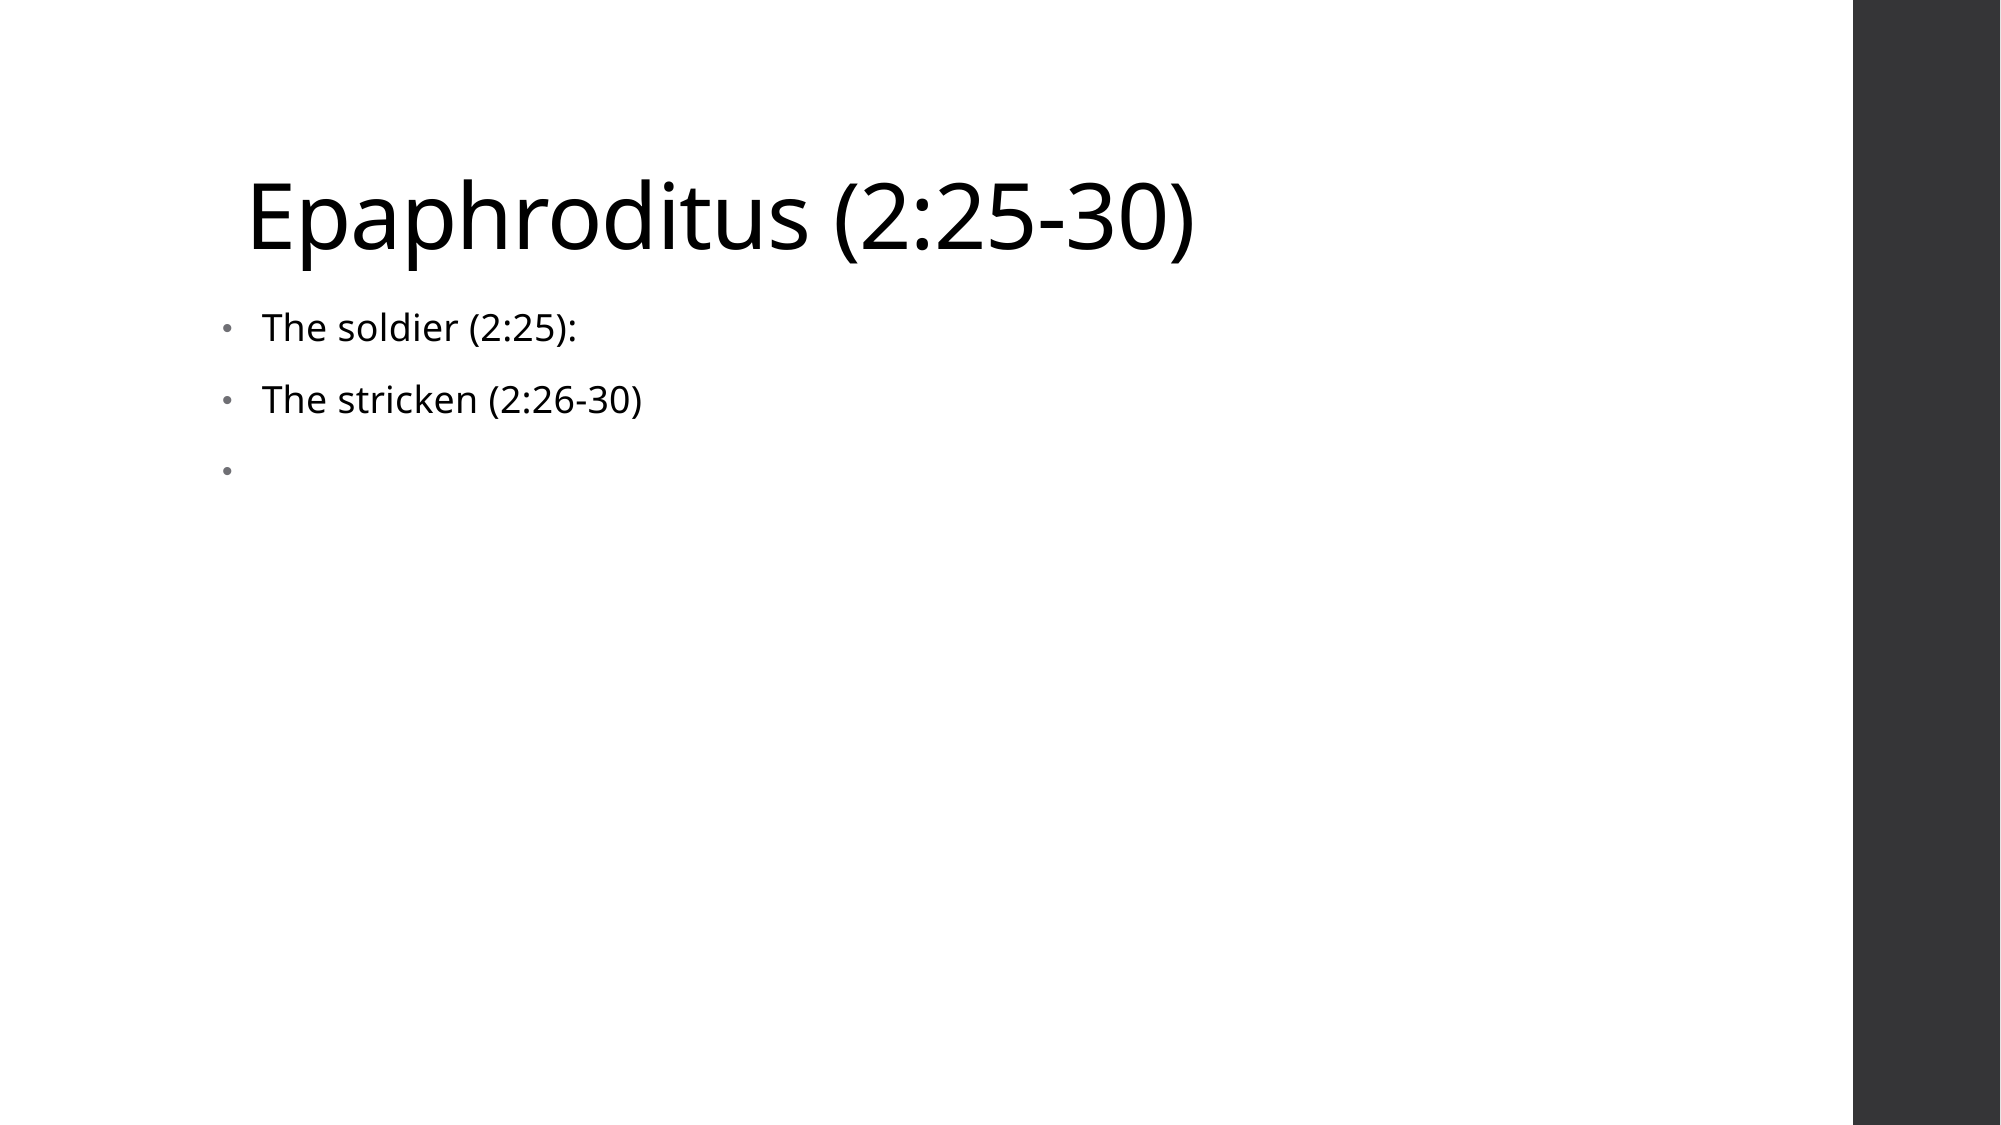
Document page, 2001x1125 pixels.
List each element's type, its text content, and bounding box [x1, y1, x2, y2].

title Epaphroditus (2:25-30) [206, 60, 1797, 278]
list The soldier (2:25): The stricken (2:26-30) [206, 299, 1617, 1014]
